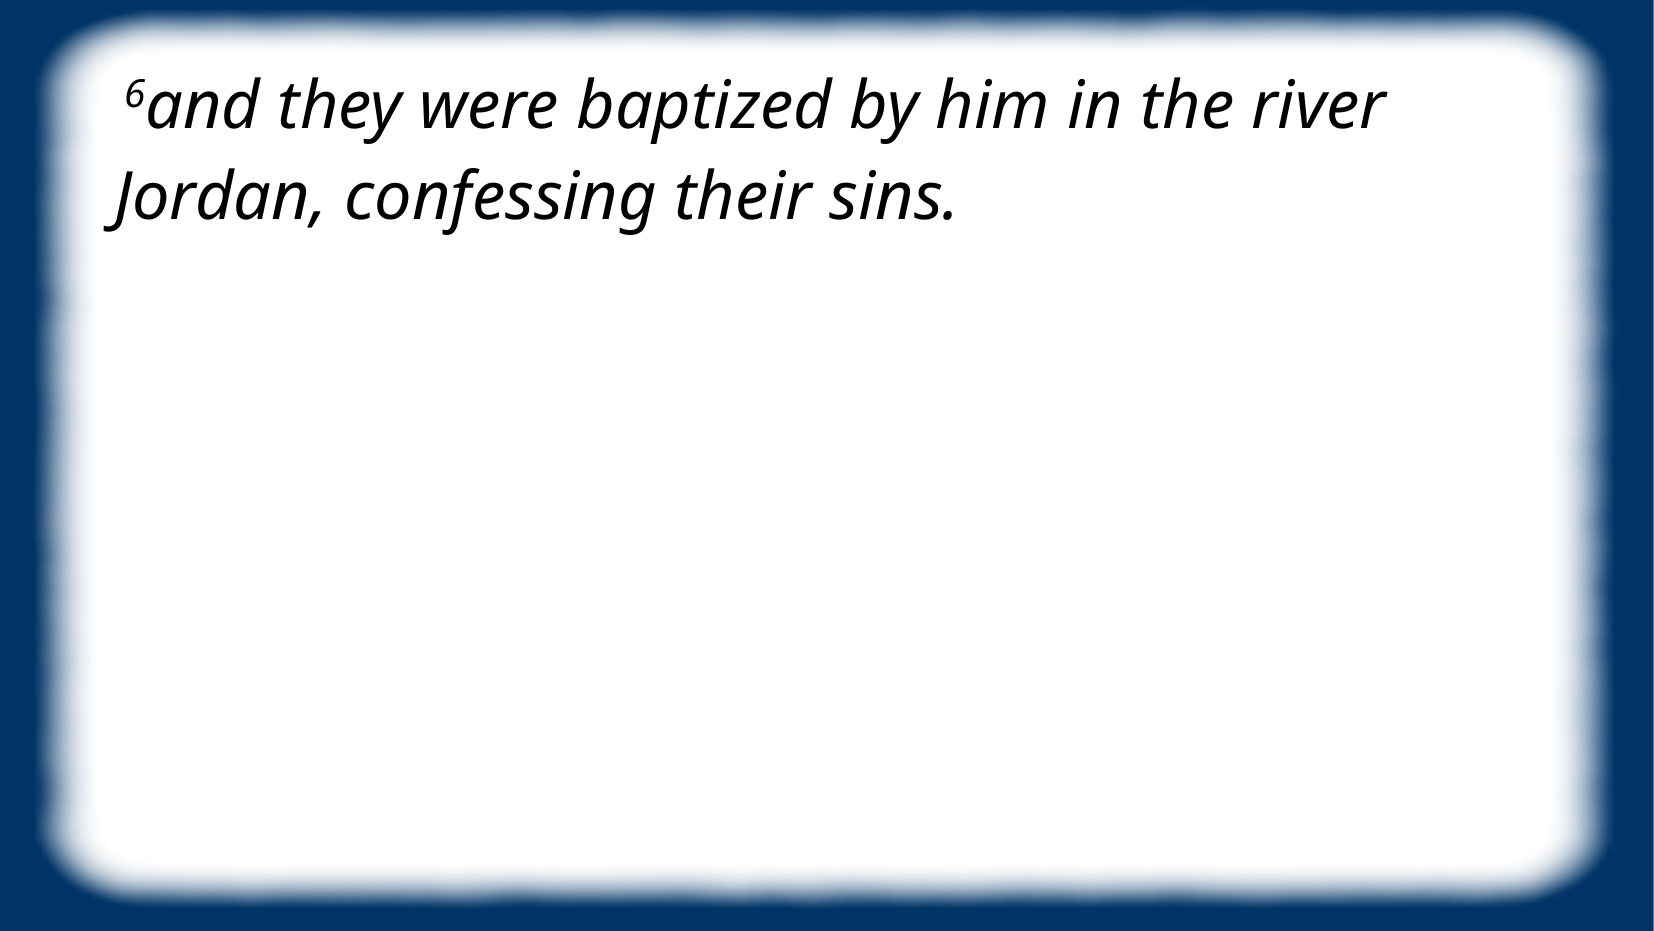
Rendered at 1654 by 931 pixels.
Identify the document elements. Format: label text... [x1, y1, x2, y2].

picture [0, 0, 1654, 931]
text_box 6and they were baptized by him in the river Jordan, confessing their sins. [99, 49, 1570, 256]
